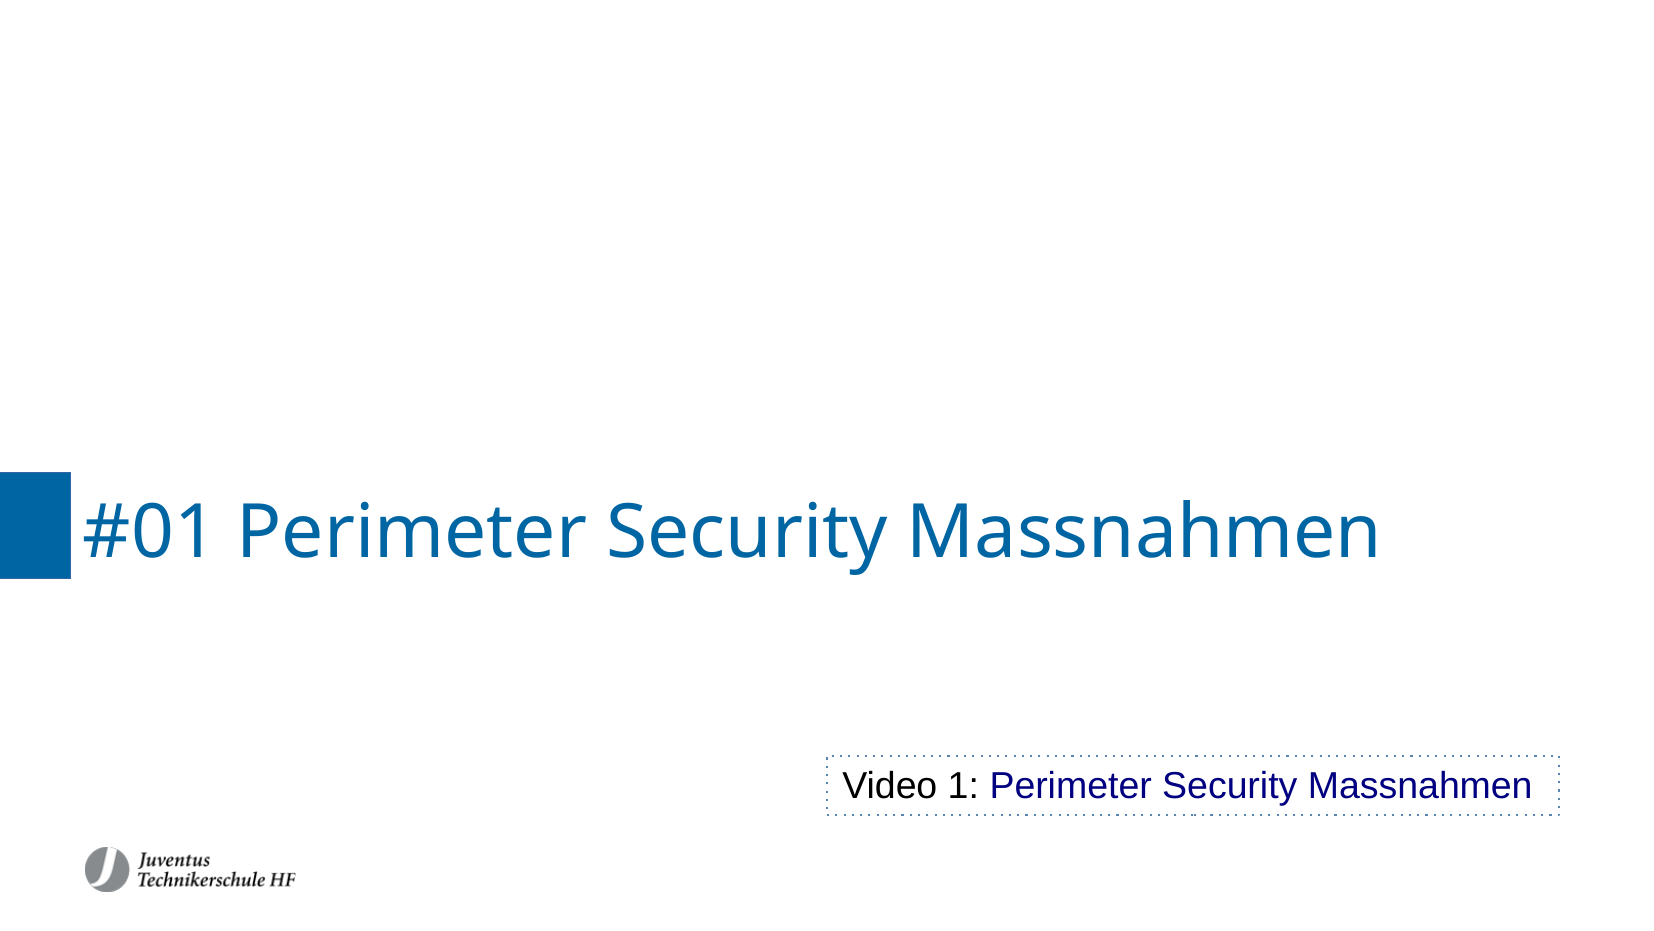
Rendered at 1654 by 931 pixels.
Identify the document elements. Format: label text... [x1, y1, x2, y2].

text_box Video 1: Perimeter Security Massnahmen [826, 756, 1560, 816]
picture [85, 847, 296, 892]
title #01 Perimeter Security Massnahmen [82, 450, 1571, 606]
